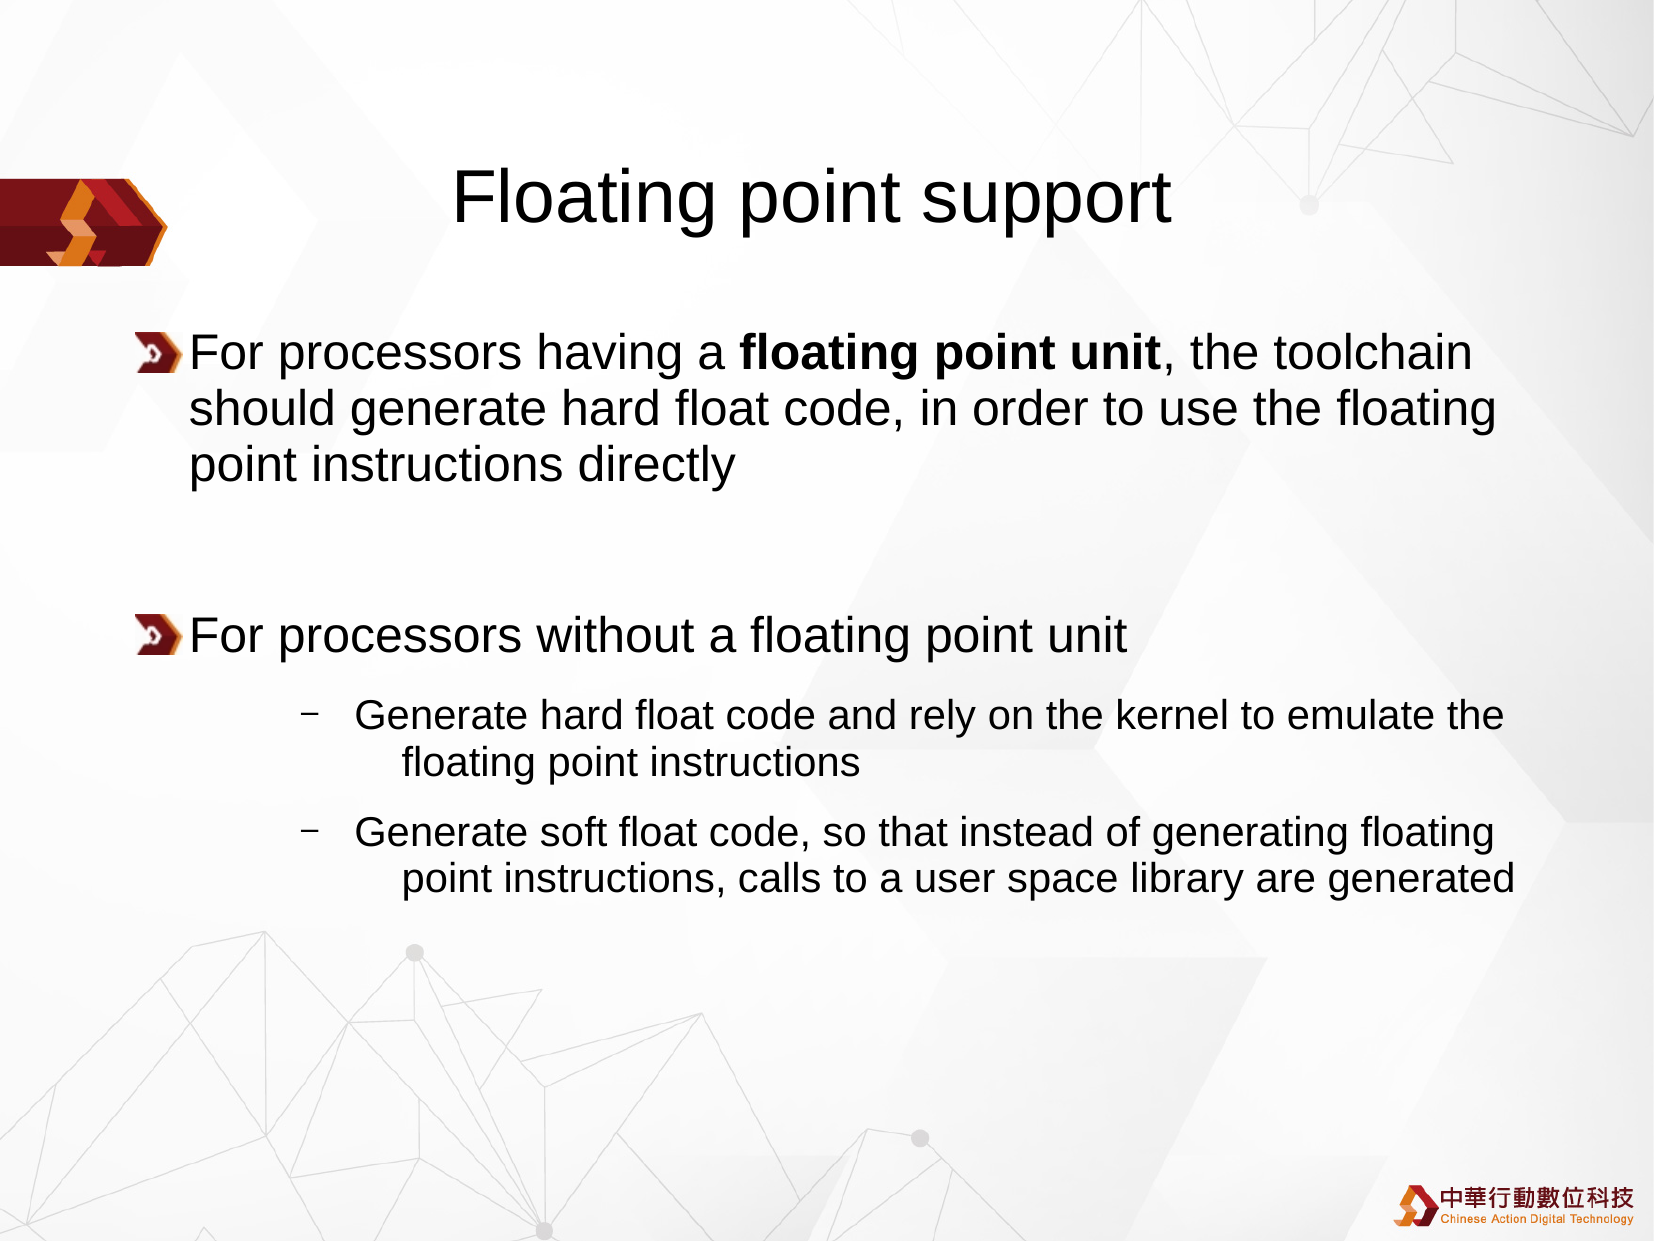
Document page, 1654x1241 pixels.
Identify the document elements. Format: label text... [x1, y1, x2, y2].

picture [0, 0, 1654, 1241]
list For processors having a floating point unit, the toolchain should generate hard float code, in order to use the floating point instructions directly For processors without a floating point unit Generate hard float code and rely on the kernel to emulate the floating point instructions Generate soft float code, so that instead of generating floating point instructions, calls to a user space library are generated [118, 324, 1571, 1058]
title Floating point support [118, 112, 1506, 281]
